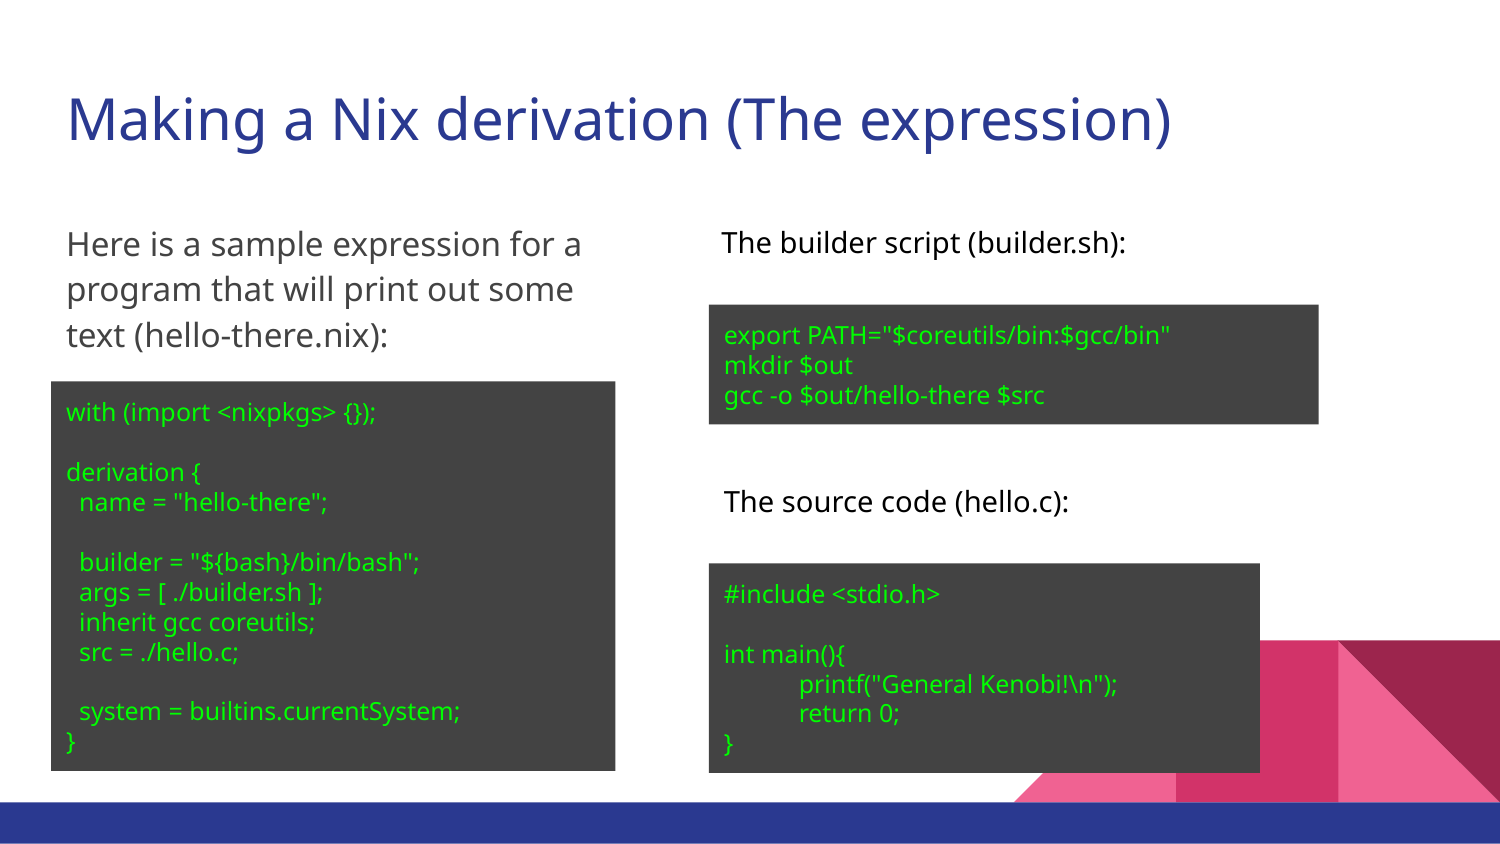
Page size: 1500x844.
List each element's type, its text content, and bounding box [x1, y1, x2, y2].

list Here is a sample expression for a program that will print out some text (hello-there.nix): [51, 201, 616, 381]
text_box export PATH="$coreutils/bin:$gcc/bin" mkdir $out gcc -o $out/hello-there $src [708, 304, 1319, 425]
text_box with (import <nixpkgs> {}); derivation { name = "hello-there"; builder = "${bash}/bin/bash"; args = [ ./builder.sh ]; inherit gcc coreutils; src = ./hello.c; system = builtins.currentSystem; } [51, 381, 616, 771]
title Making a Nix derivation (The expression) [51, 67, 1449, 167]
text_box The source code (hello.c): [708, 467, 1120, 533]
text_box The builder script (builder.sh): [706, 209, 1191, 275]
text_box #include <stdio.h> int main(){ printf("General Kenobi!\n"); return 0; } [708, 563, 1260, 773]
